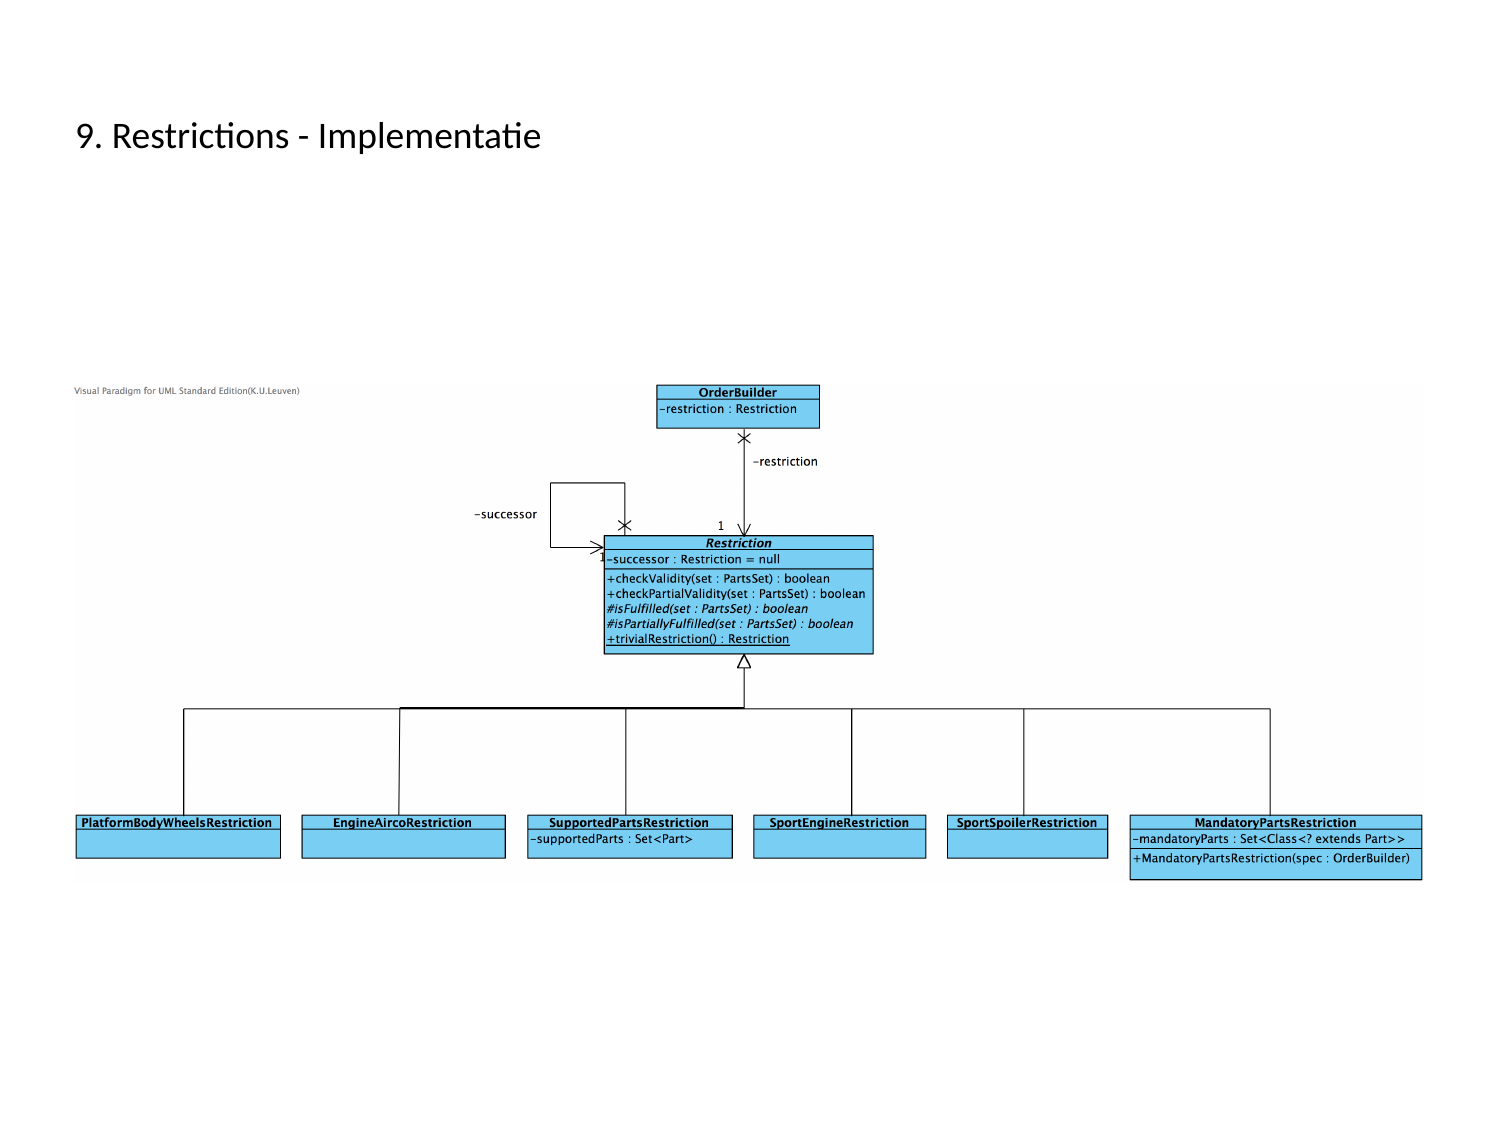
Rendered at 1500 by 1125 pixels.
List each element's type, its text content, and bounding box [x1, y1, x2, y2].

title 9. Restrictions - Implementatie [75, 45, 1425, 233]
picture [74, 383, 1425, 885]
